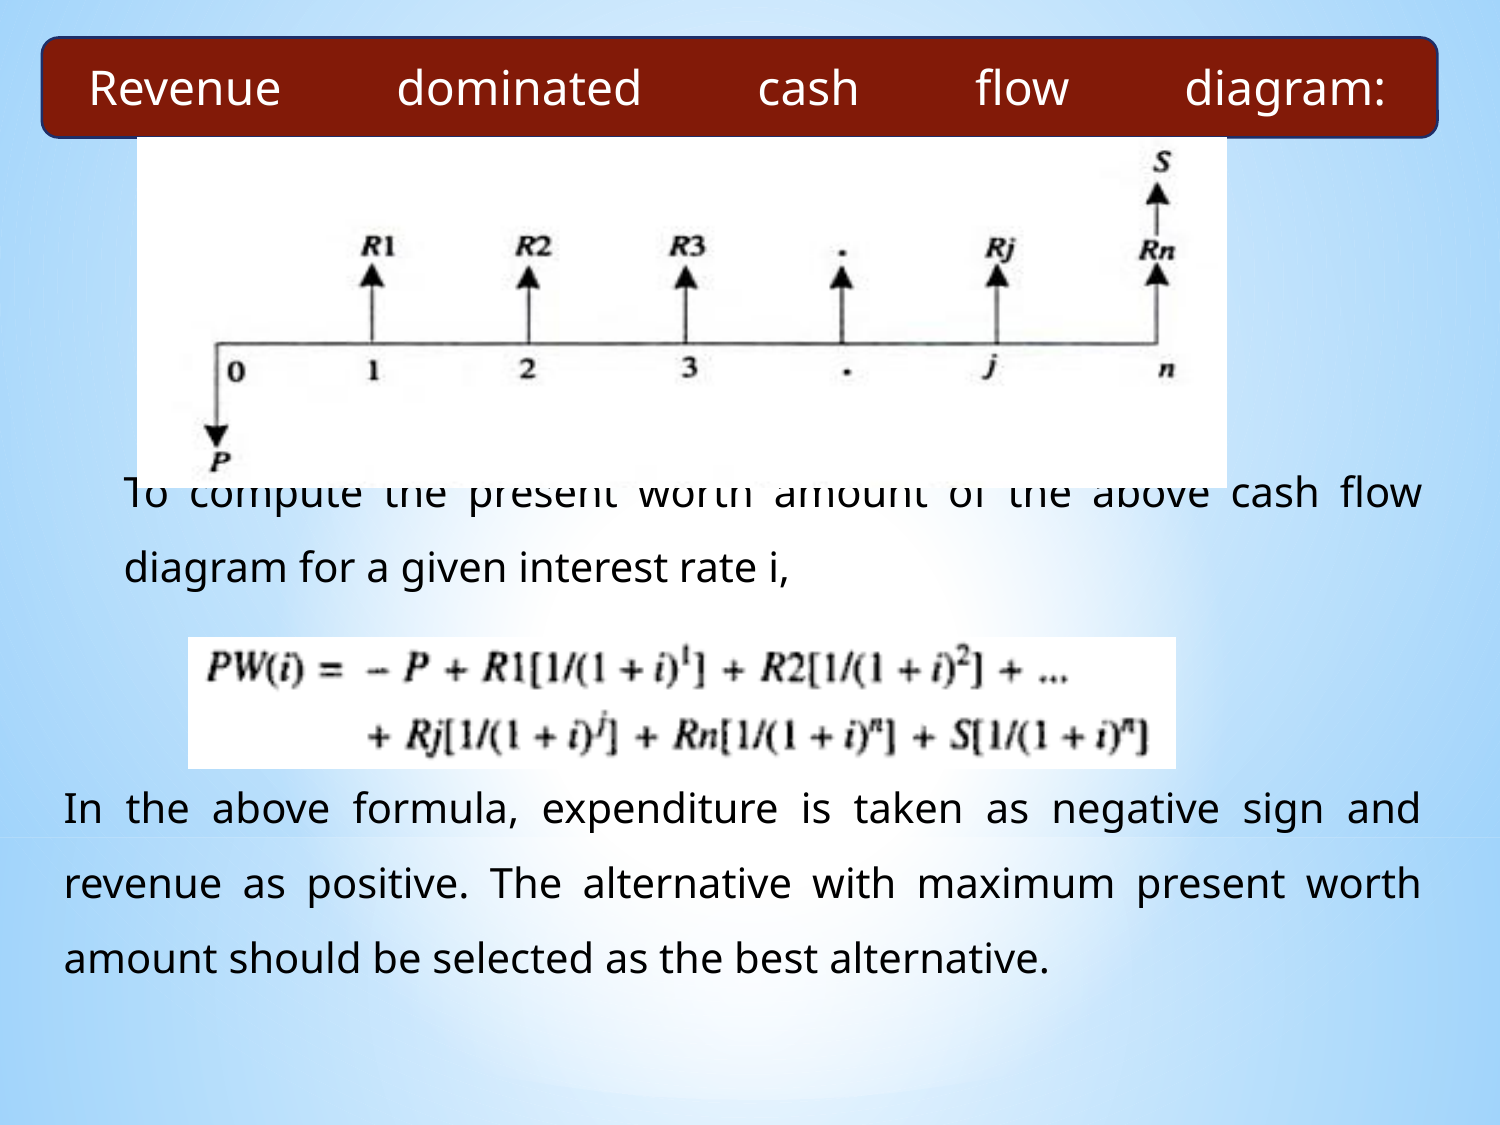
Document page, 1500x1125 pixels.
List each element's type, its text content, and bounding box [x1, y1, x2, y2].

title Revenue dominated cash flow diagram: [73, 50, 1403, 124]
text_box To compute the present worth amount of the above cash flow diagram for a given interest rate i, In the above formula, expenditure is taken as negative sign and revenue as positive. The alternative with maximum present worth amount should be selected as the best alternative. [24, 124, 1438, 963]
picture [137, 137, 1227, 488]
picture [188, 637, 1176, 769]
text_box [41, 37, 1438, 124]
